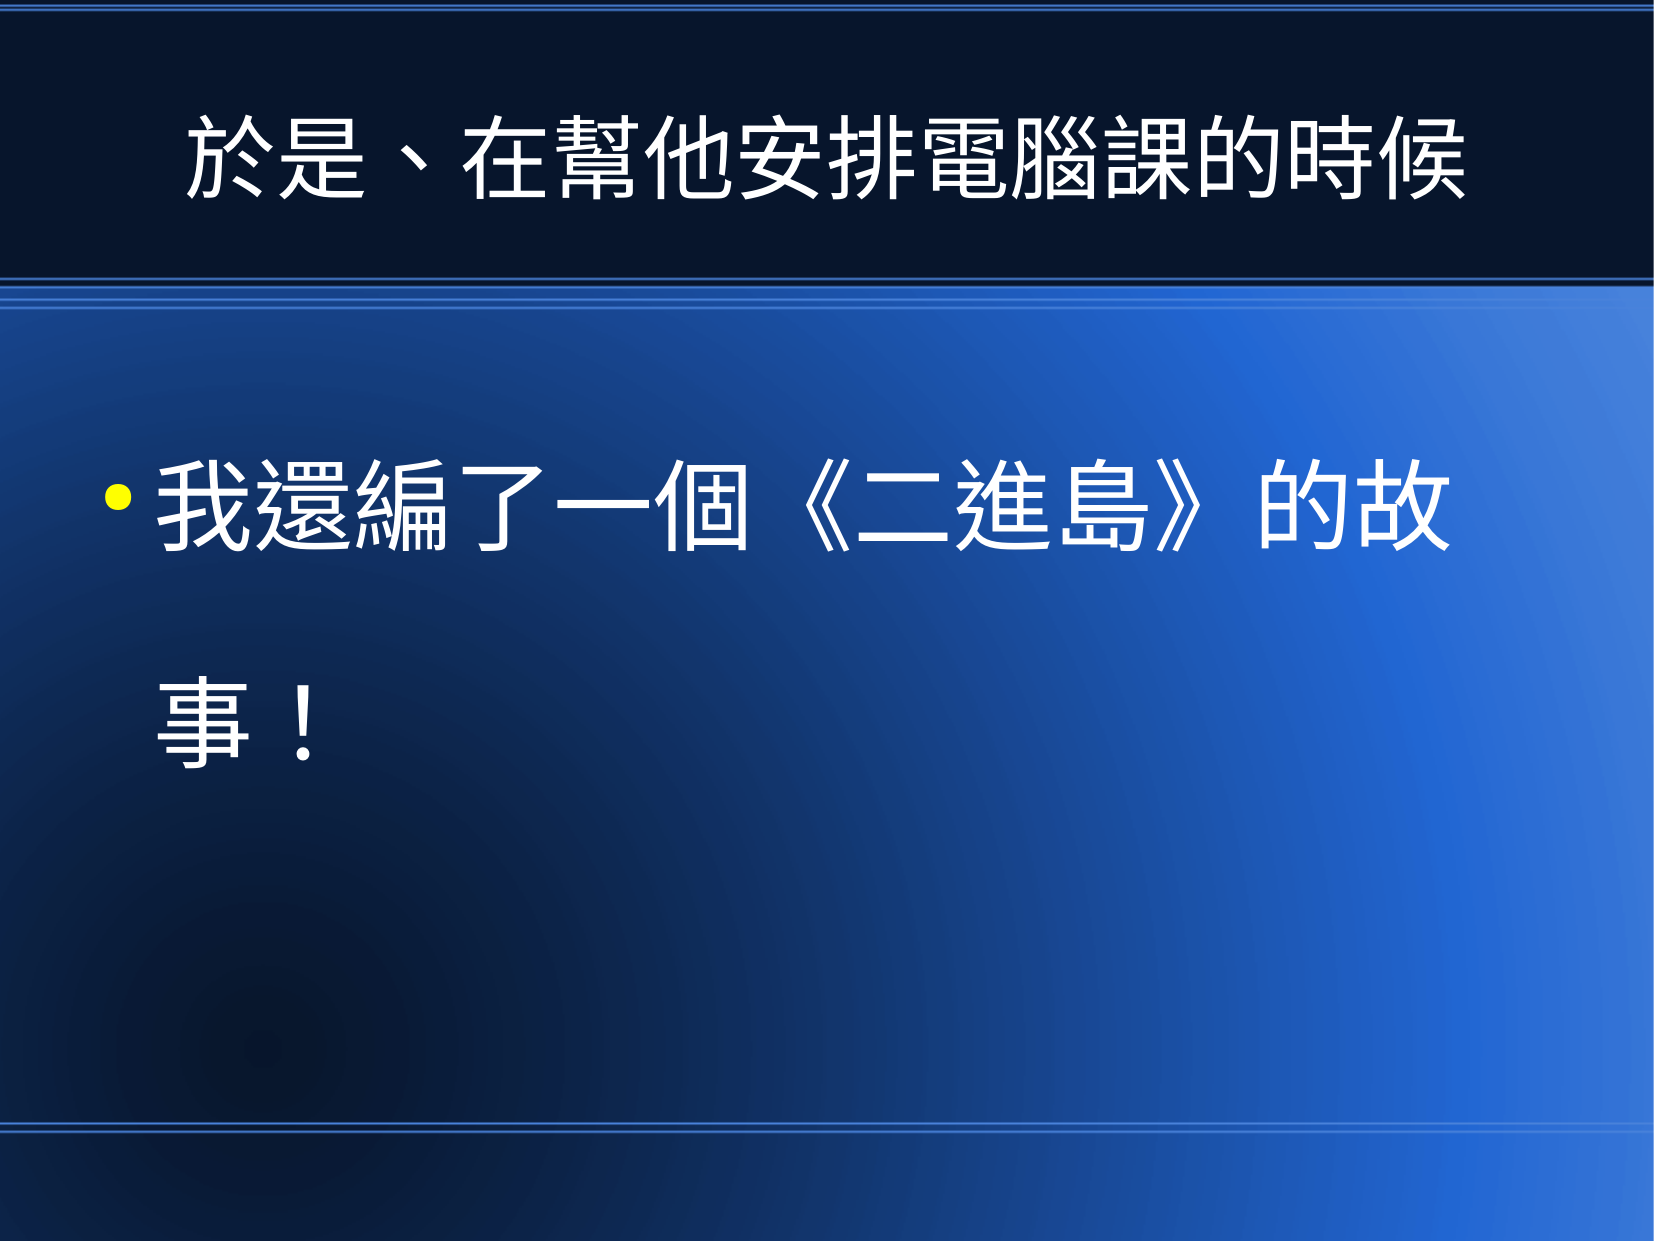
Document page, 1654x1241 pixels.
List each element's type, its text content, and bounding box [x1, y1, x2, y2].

picture [0, 0, 1654, 1241]
title 於是、在幫他安排電腦課的時候 [82, 49, 1571, 257]
list 我還編了一個《二進島》的故事！ [82, 355, 1571, 1241]
